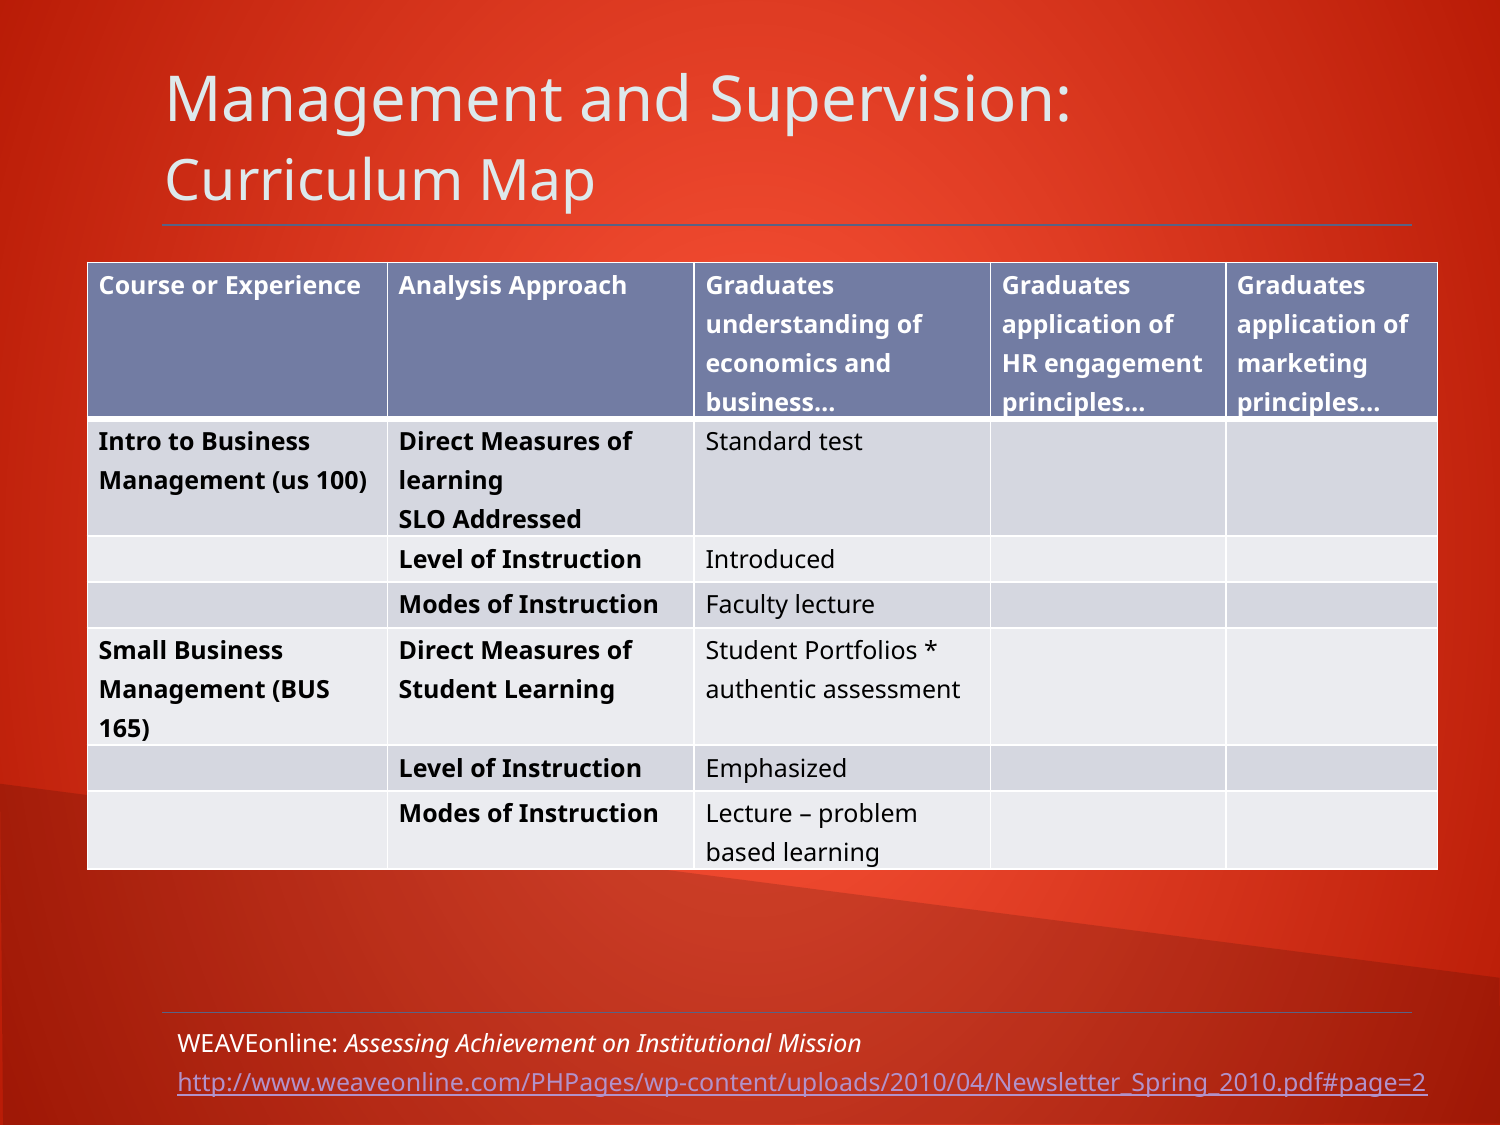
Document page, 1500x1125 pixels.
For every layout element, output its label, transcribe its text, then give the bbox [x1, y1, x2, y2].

table_cell [88, 583, 387, 627]
table_header Graduates application of HR engagement principles… [991, 263, 1225, 416]
table_cell Lecture – problem based learning [695, 792, 990, 868]
table_cell Intro to Business Management (us 100) [88, 422, 387, 535]
table_cell Emphasized [695, 746, 990, 790]
table_cell [88, 792, 387, 868]
table_header Course or Experience [88, 263, 387, 416]
title Management and Supervision: Curriculum Map [150, 45, 1425, 233]
table_cell [88, 537, 387, 581]
table_cell Modes of Instruction [388, 792, 693, 868]
table_cell [991, 537, 1225, 581]
table_cell Level of Instruction [388, 537, 693, 581]
table_cell [991, 422, 1225, 535]
table_cell [1227, 629, 1437, 744]
table_cell [991, 583, 1225, 627]
table_header Analysis Approach [388, 263, 693, 416]
table_cell Student Portfolios * authentic assessment [695, 629, 990, 744]
table_cell [1227, 583, 1437, 627]
table_cell [991, 792, 1225, 868]
text_box WEAVEonline: Assessing Achievement on Institutional Missionhttp://www.weaveonline.com/PHPages/wp-content/uploads/2010/04/Newsletter_Spring_2010.pdf#page=2 [162, 1015, 1500, 1109]
table_cell [1227, 746, 1437, 790]
table_cell Level of Instruction [388, 746, 693, 790]
table_cell Modes of Instruction [388, 583, 693, 627]
table_cell Direct Measures of Student Learning [388, 629, 693, 744]
table_cell [88, 746, 387, 790]
table_cell [1227, 792, 1437, 868]
table_cell [991, 629, 1225, 744]
table_cell [991, 746, 1225, 790]
table_cell Small Business Management (BUS 165) [88, 629, 387, 744]
table_header Graduates application of marketing principles… [1227, 263, 1437, 416]
table_cell Faculty lecture [695, 583, 990, 627]
table_cell [1227, 537, 1437, 581]
table_cell Standard test [695, 422, 990, 535]
table_cell Direct Measures of learning SLO Addressed [388, 422, 693, 535]
table_header Graduates understanding of economics and business… [695, 263, 990, 416]
table_cell [1227, 422, 1437, 535]
table_cell Introduced [695, 537, 990, 581]
